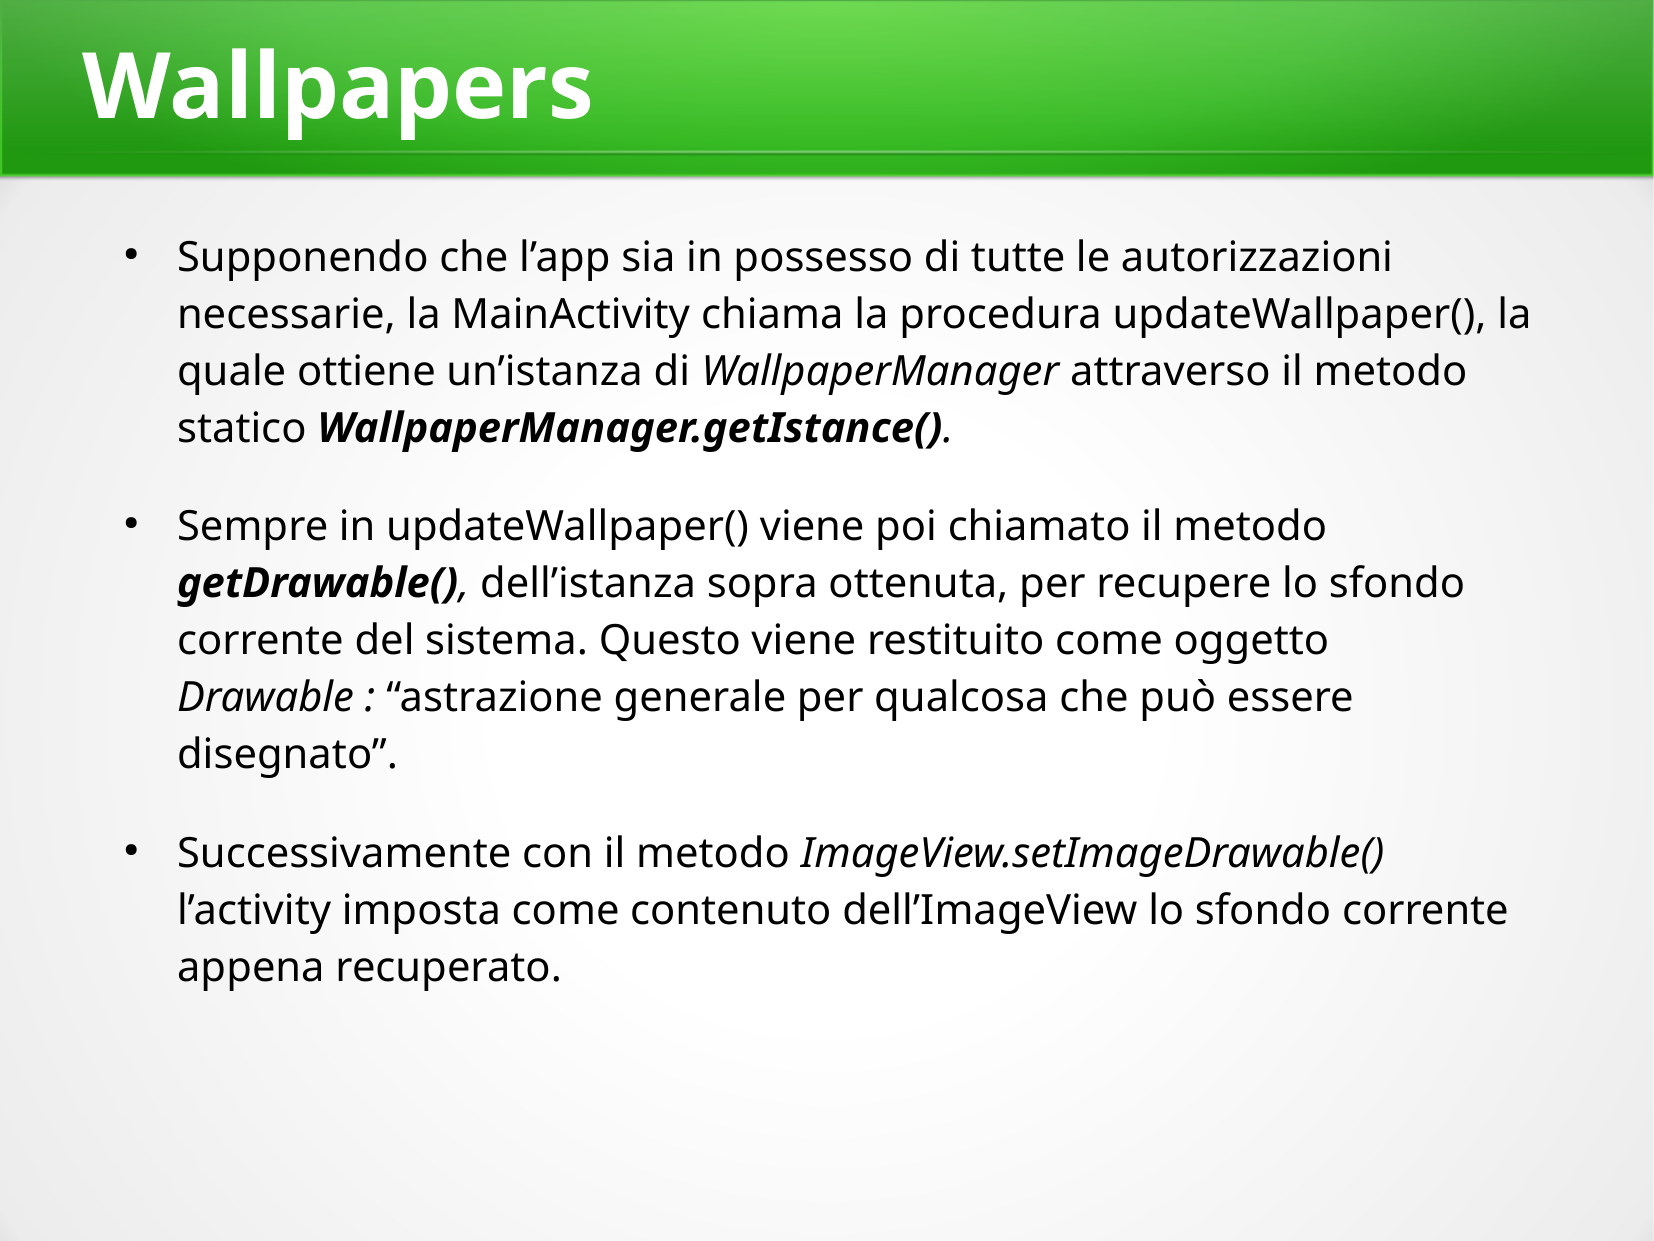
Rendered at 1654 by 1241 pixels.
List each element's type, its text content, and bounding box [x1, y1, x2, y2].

picture [0, 0, 1654, 1241]
list Supponendo che l’app sia in possesso di tutte le autorizzazioni necessarie, la MainActivity chiama la procedura updateWallpaper(), la quale ottiene un’istanza di WallpaperManager attraverso il metodo statico WallpaperManager.getIstance(). Sempre in updateWallpaper() viene poi chiamato il metodo getDrawable(), dell’istanza sopra ottenuta, per recupere lo sfondo corrente del sistema. Questo viene restituito come oggetto Drawable : “astrazione generale per qualcosa che può essere disegnato”. Successivamente con il metodo ImageView.setImageDrawable() l’activity imposta come contenuto dell’ImageView lo sfondo corrente appena recuperato. [106, 226, 1536, 1184]
title Wallpapers [82, 11, 1571, 154]
